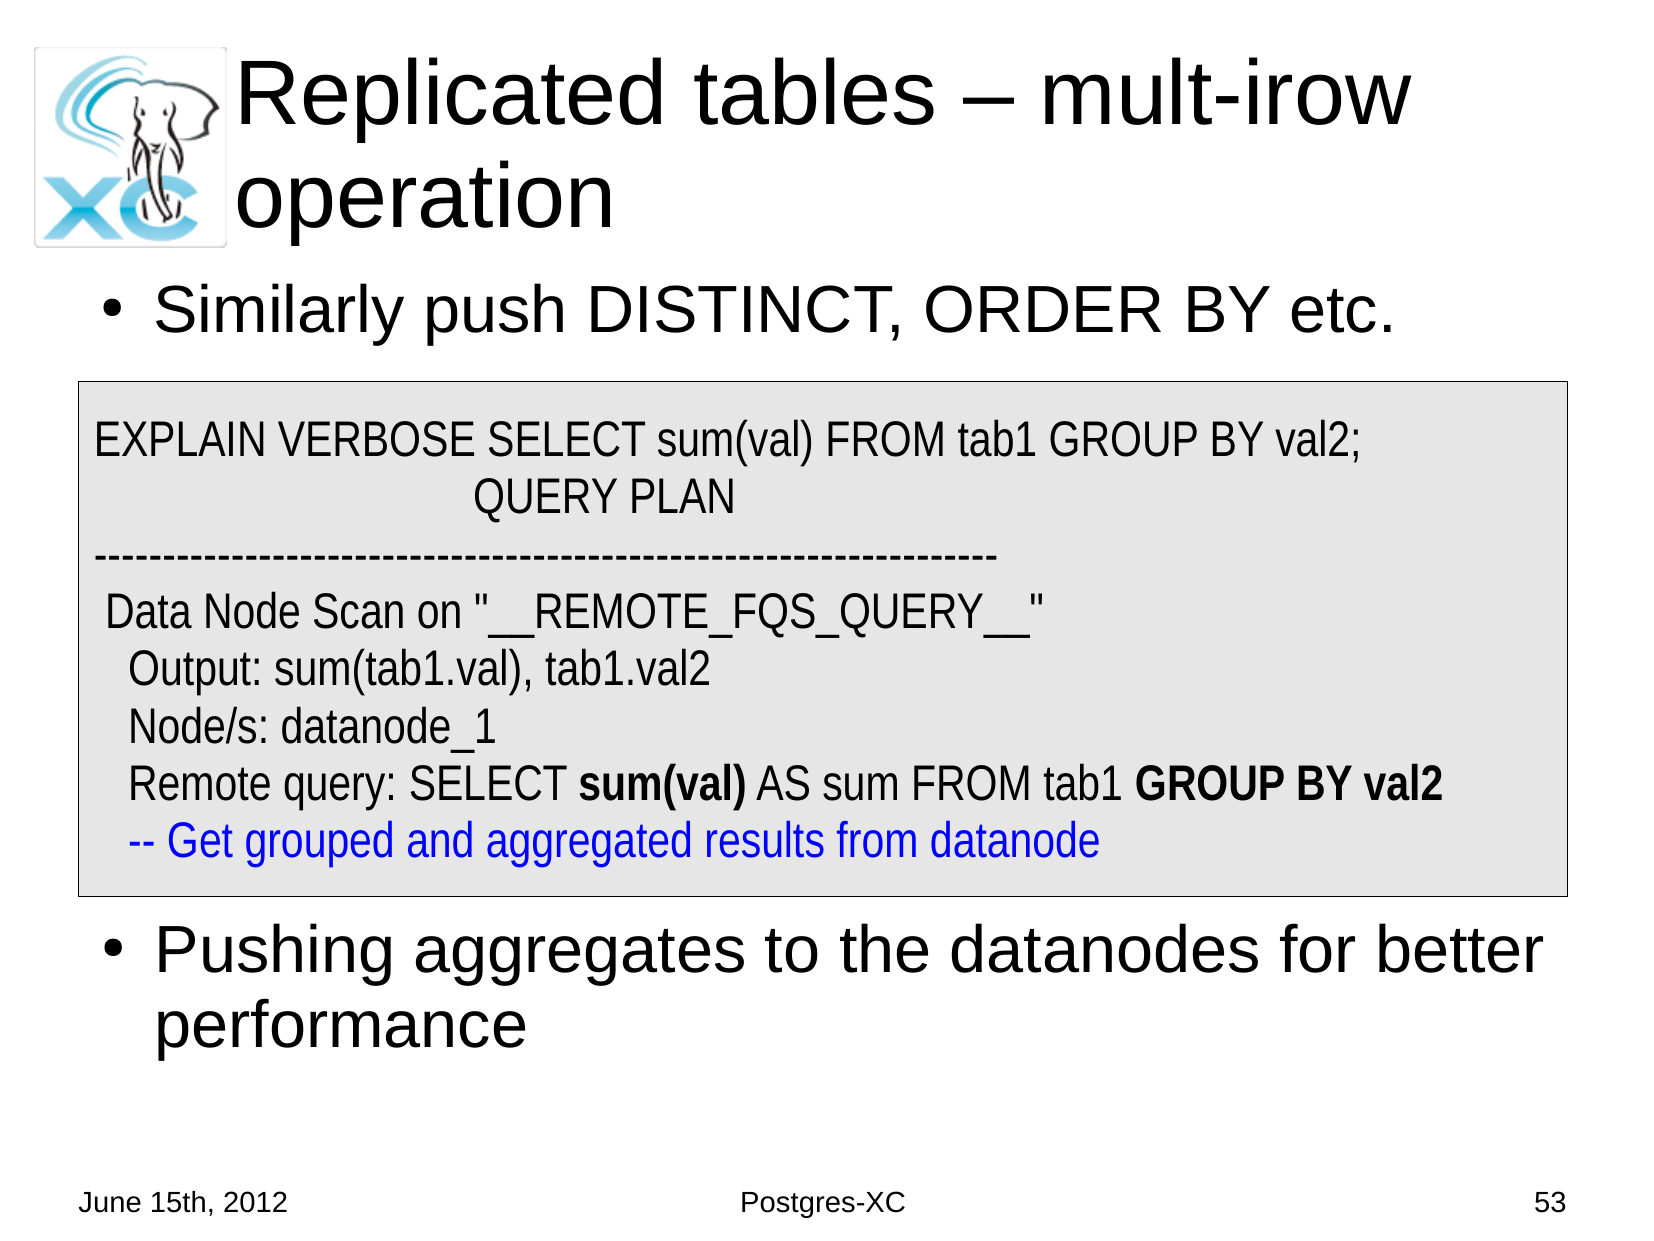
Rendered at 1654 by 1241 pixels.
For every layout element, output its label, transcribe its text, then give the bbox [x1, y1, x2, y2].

title Replicated tables – mult-irow operation [234, 41, 1599, 247]
text_box EXPLAIN VERBOSE SELECT sum(val) FROM tab1 GROUP BY val2; QUERY PLAN ------------------------------------------------------------------ Data Node Scan on "__REMOTE_FQS_QUERY__" Output: sum(tab1.val), tab1.val2 Node/s: datanode_1 Remote query: SELECT sum(val) AS sum FROM tab1 GROUP BY val2 -- Get grouped and aggregated results from datanode [78, 381, 1568, 897]
list Similarly push DISTINCT, ORDER BY etc. [82, 272, 1571, 419]
list Pushing aggregates to the datanodes for better performance [83, 911, 1566, 1133]
picture [34, 47, 227, 248]
